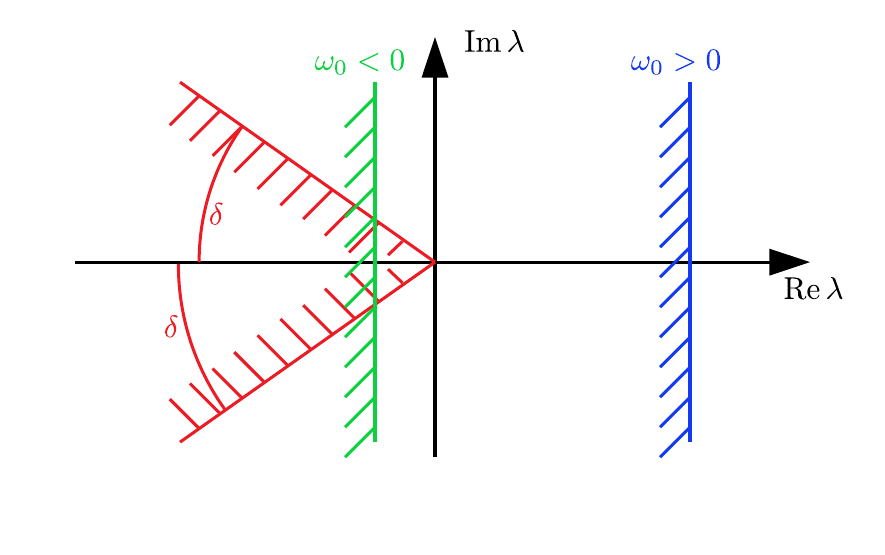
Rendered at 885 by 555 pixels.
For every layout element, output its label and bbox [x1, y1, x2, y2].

text_box [784, 277, 820, 300]
text_box [651, 60, 662, 75]
text_box [706, 49, 721, 71]
text_box [335, 60, 346, 75]
text_box [210, 202, 223, 225]
text_box [675, 53, 695, 72]
text_box [359, 53, 379, 72]
text_box [390, 49, 404, 71]
text_box [165, 315, 178, 338]
text_box [631, 56, 650, 71]
text_box [827, 277, 843, 300]
text_box [315, 56, 334, 71]
text_box [465, 30, 475, 52]
text_box [476, 37, 501, 52]
text_box [508, 30, 524, 53]
